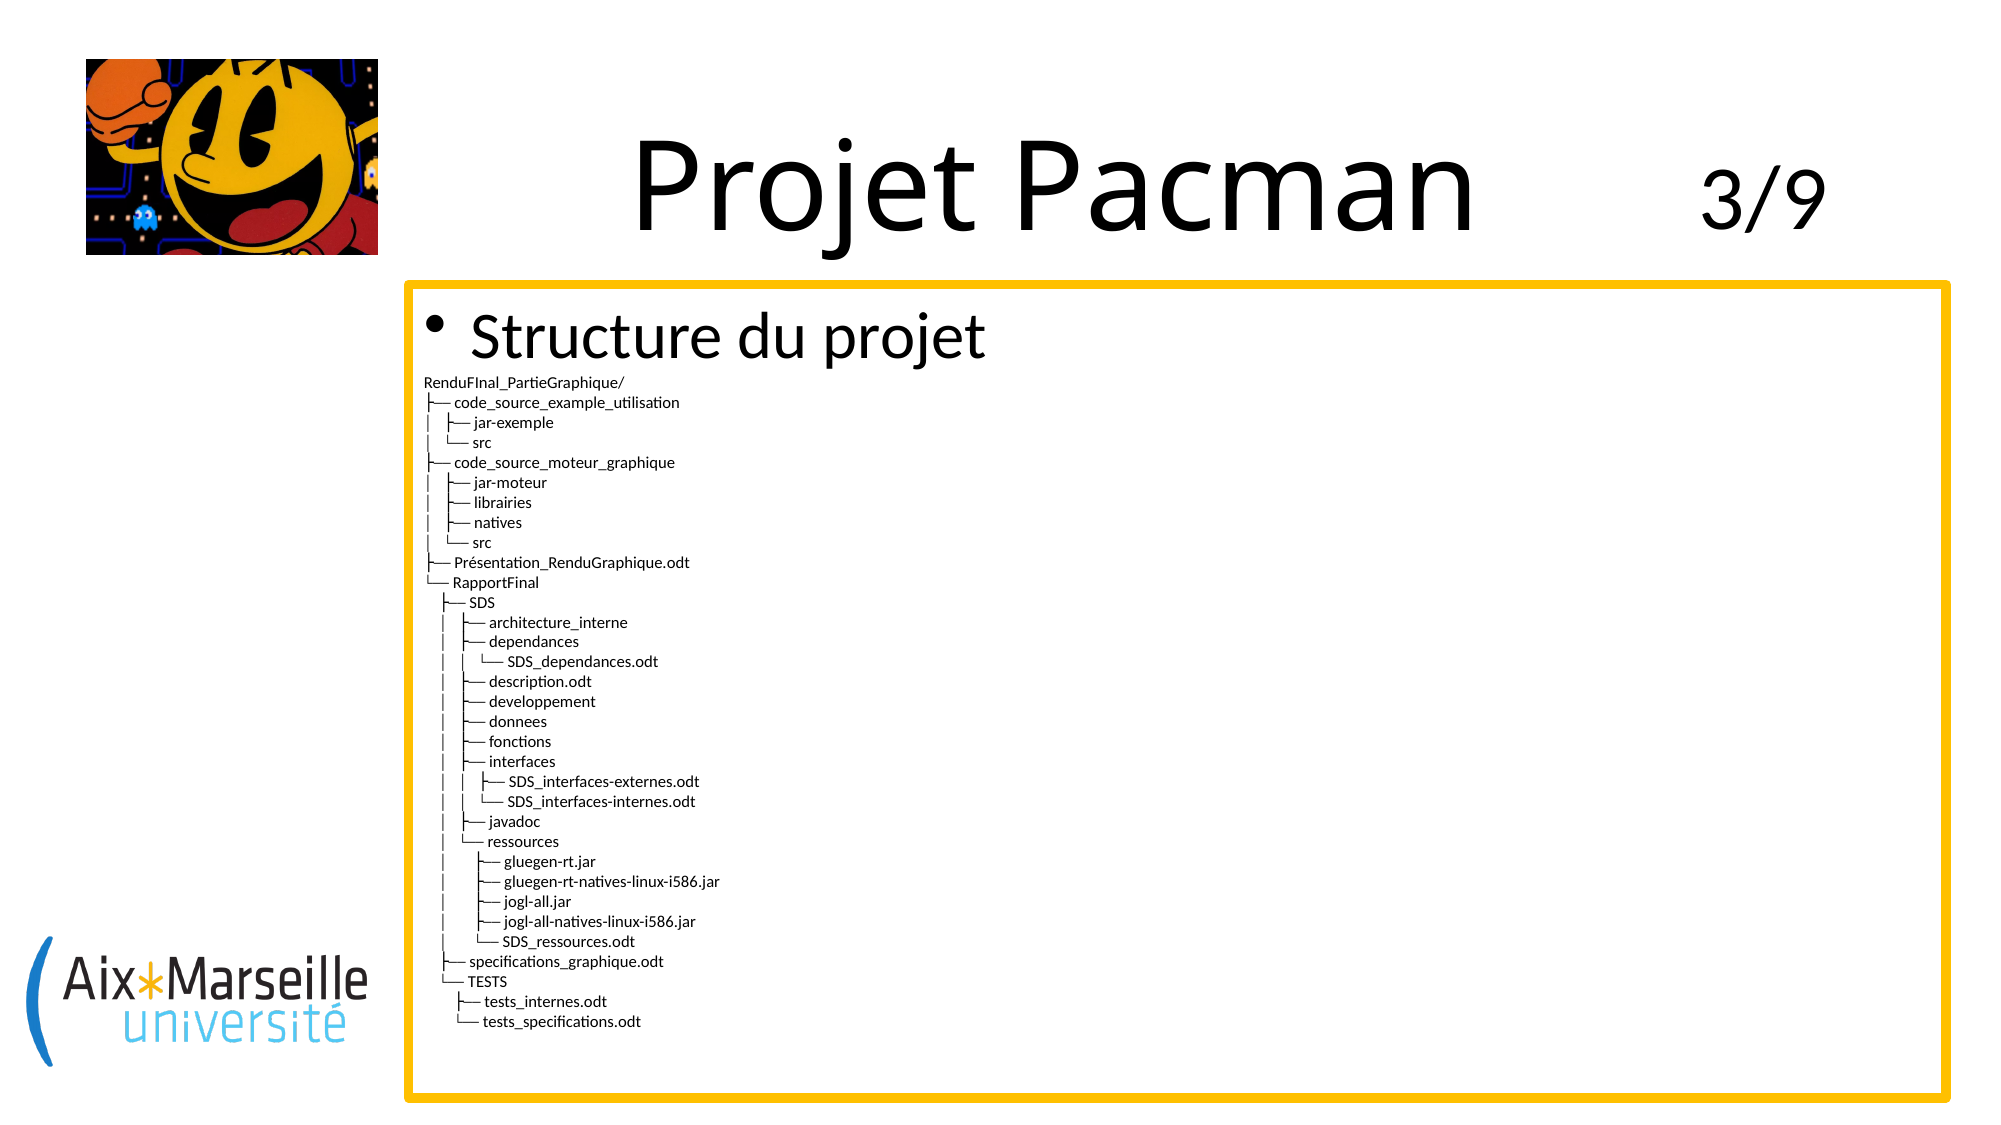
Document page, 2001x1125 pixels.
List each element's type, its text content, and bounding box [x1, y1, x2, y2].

picture [86, 59, 378, 255]
subtitle <numéro>/9 [1559, 142, 1968, 255]
text_box Structure du projet RenduFInal_PartieGraphique/ ├── code_source_example_utilisation │ ├── jar-exemple │ └── src ├── code_source_moteur_graphique │ ├── jar-moteur │ ├── librairies │ ├── natives │ └── src ├── Présentation_RenduGraphique.odt └── RapportFinal ├── SDS │ ├── architecture_interne │ ├── dependances │ │ └── SDS_dependances.odt │ ├── description.odt │ ├── developpement │ ├── donnees │ ├── fonctions │ ├── interfaces │ │ ├── SDS_interfaces-externes.odt │ │ └── SDS_interfaces-internes.odt │ ├── javadoc │ └── ressources │ ├── gluegen-rt.jar │ ├── gluegen-rt-natives-linux-i586.jar │ ├── jogl-all.jar │ ├── jogl-all-natives-linux-i586.jar │ └── SDS_ressources.odt ├── specifications_graphique.odt └── TESTS ├── tests_internes.odt └── tests_specifications.odt [408, 284, 1946, 1099]
picture [0, 903, 408, 1096]
title Projet Pacman [465, 73, 1644, 265]
